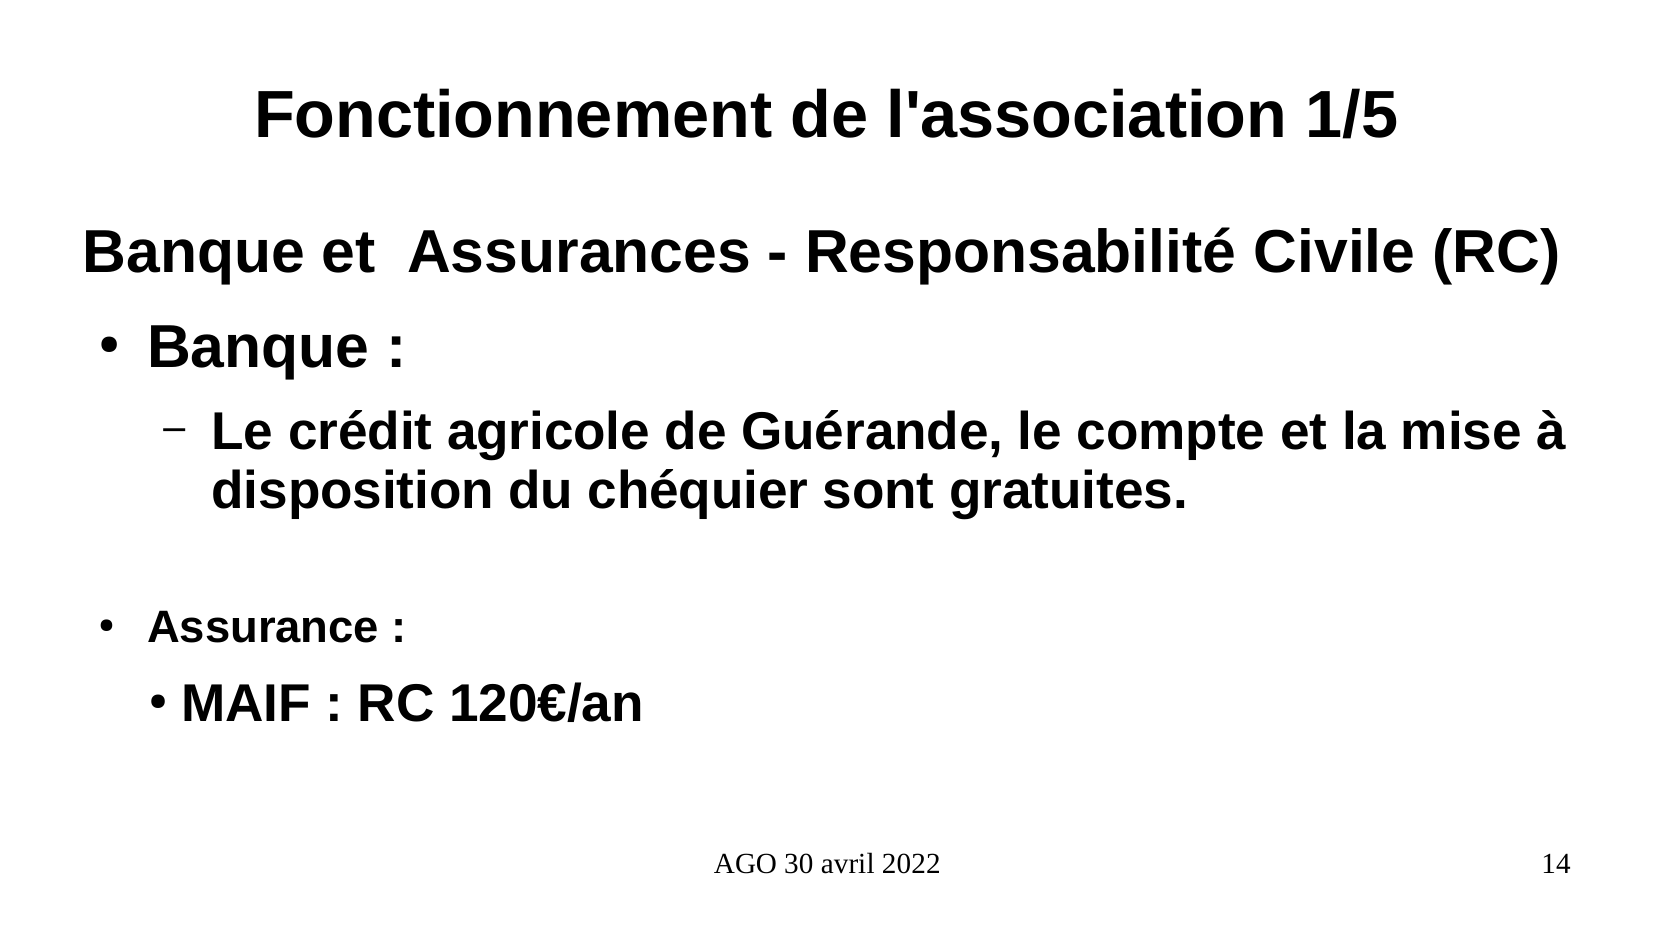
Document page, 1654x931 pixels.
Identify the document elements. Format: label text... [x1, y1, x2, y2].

title Fonctionnement de l'association 1/5 [82, 37, 1571, 193]
list Banque et Assurances - Responsabilité Civile (RC) Banque : Le crédit agricole de Guérande, le compte et la mise à disposition du chéquier sont gratuites. Assurance : MAIF : RC 120€/an [82, 217, 1571, 758]
